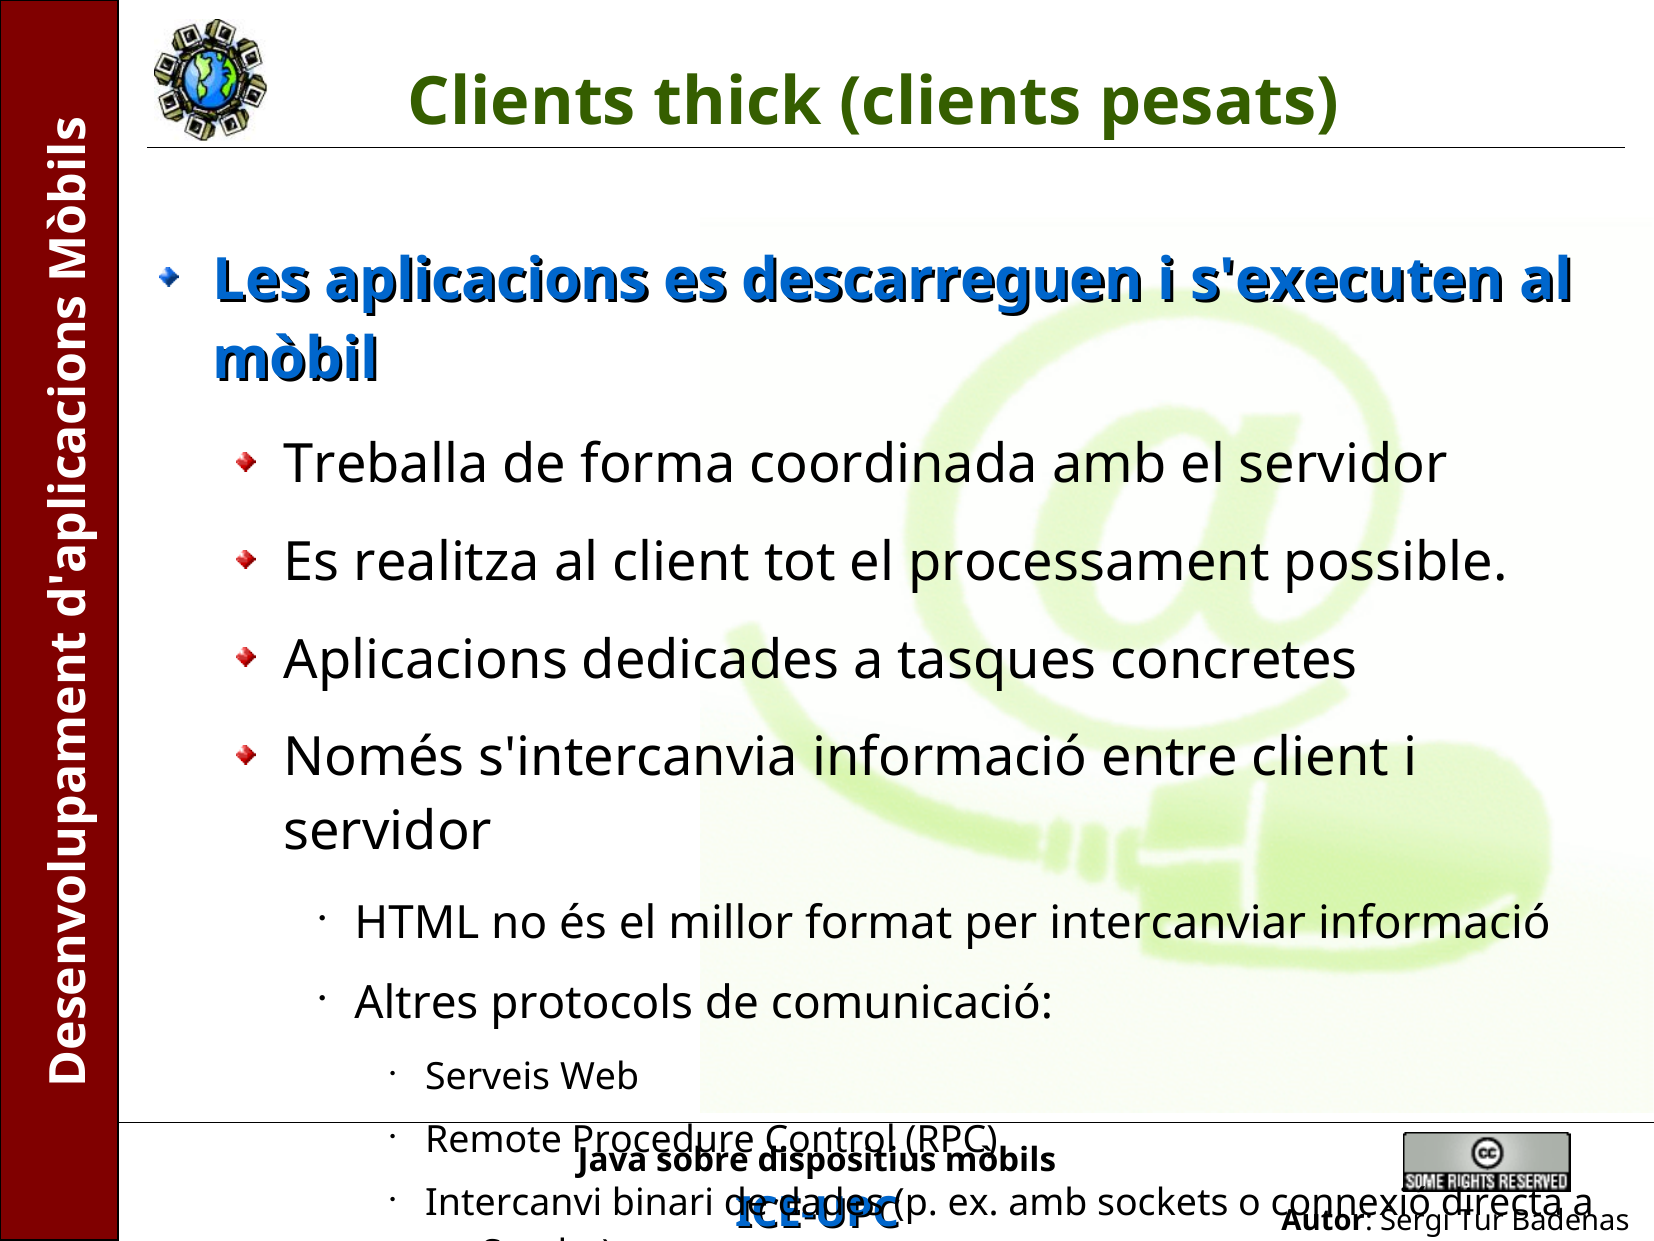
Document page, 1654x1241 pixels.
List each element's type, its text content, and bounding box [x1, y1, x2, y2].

list Les aplicacions es descarreguen i s'executen al mòbil Treballa de forma coordinada amb el servidor Es realitza al client tot el processament possible. Aplicacions dedicades a tasques concretes Només s'intercanvia informació entre client i servidor HTML no és el millor format per intercanviar informació Altres protocols de comunicació: Serveis Web Remote Procedure Control (RPC) Intercanvi binari de dades (p. ex. amb sockets o connexió directa a un Servlet) [141, 237, 1630, 1241]
title Clients thick (clients pesats) [129, 56, 1619, 141]
picture [154, 19, 268, 56]
picture [700, 217, 1654, 1113]
